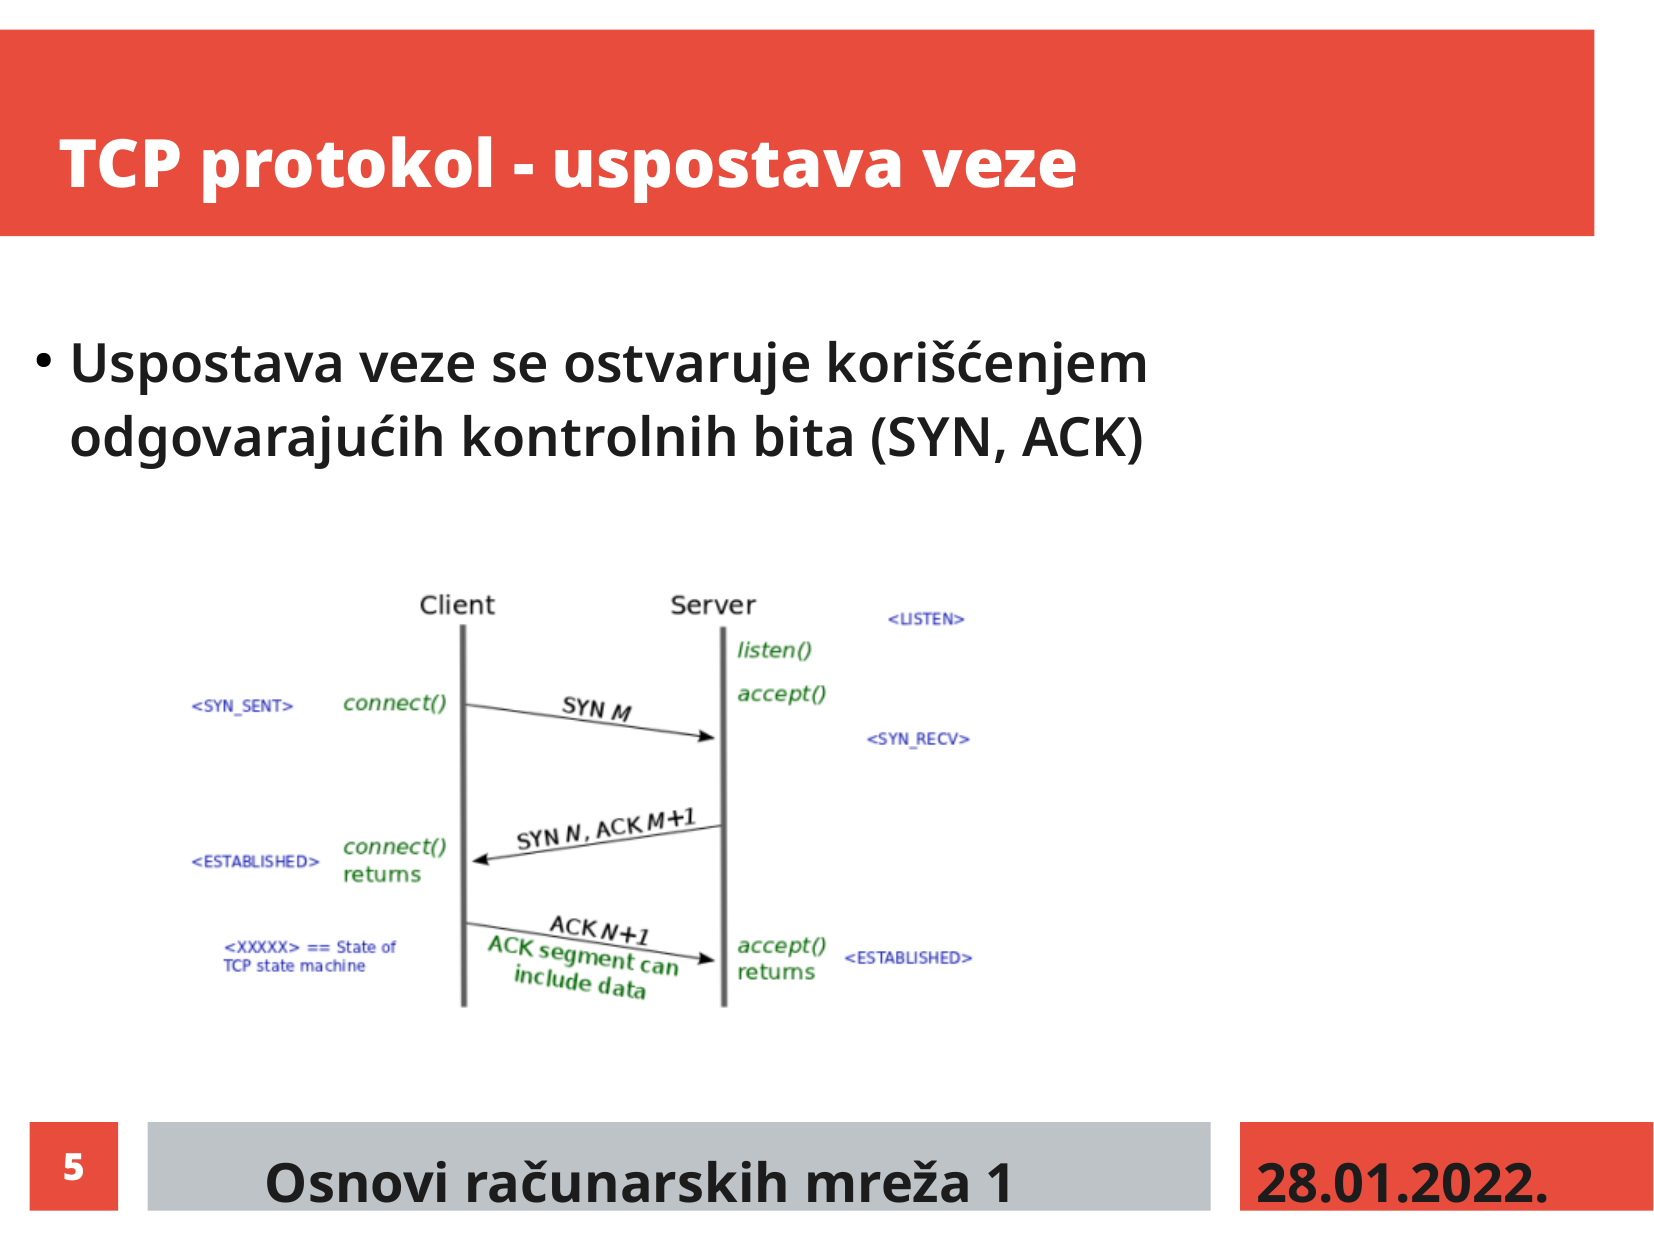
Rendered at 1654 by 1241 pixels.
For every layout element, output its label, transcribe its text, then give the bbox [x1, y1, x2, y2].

list Uspostava veze se ostvaruje korišćenjem odgovarajućih kontrolnih bita (SYN, ACK) [34, 324, 1541, 1093]
text_box Osnovi računarskih mreža 1 [265, 1144, 1132, 1205]
title TCP protokol - uspostava veze [59, 59, 1595, 207]
picture [141, 576, 1006, 1022]
text_box 28.01.2022. [1256, 1144, 1634, 1220]
